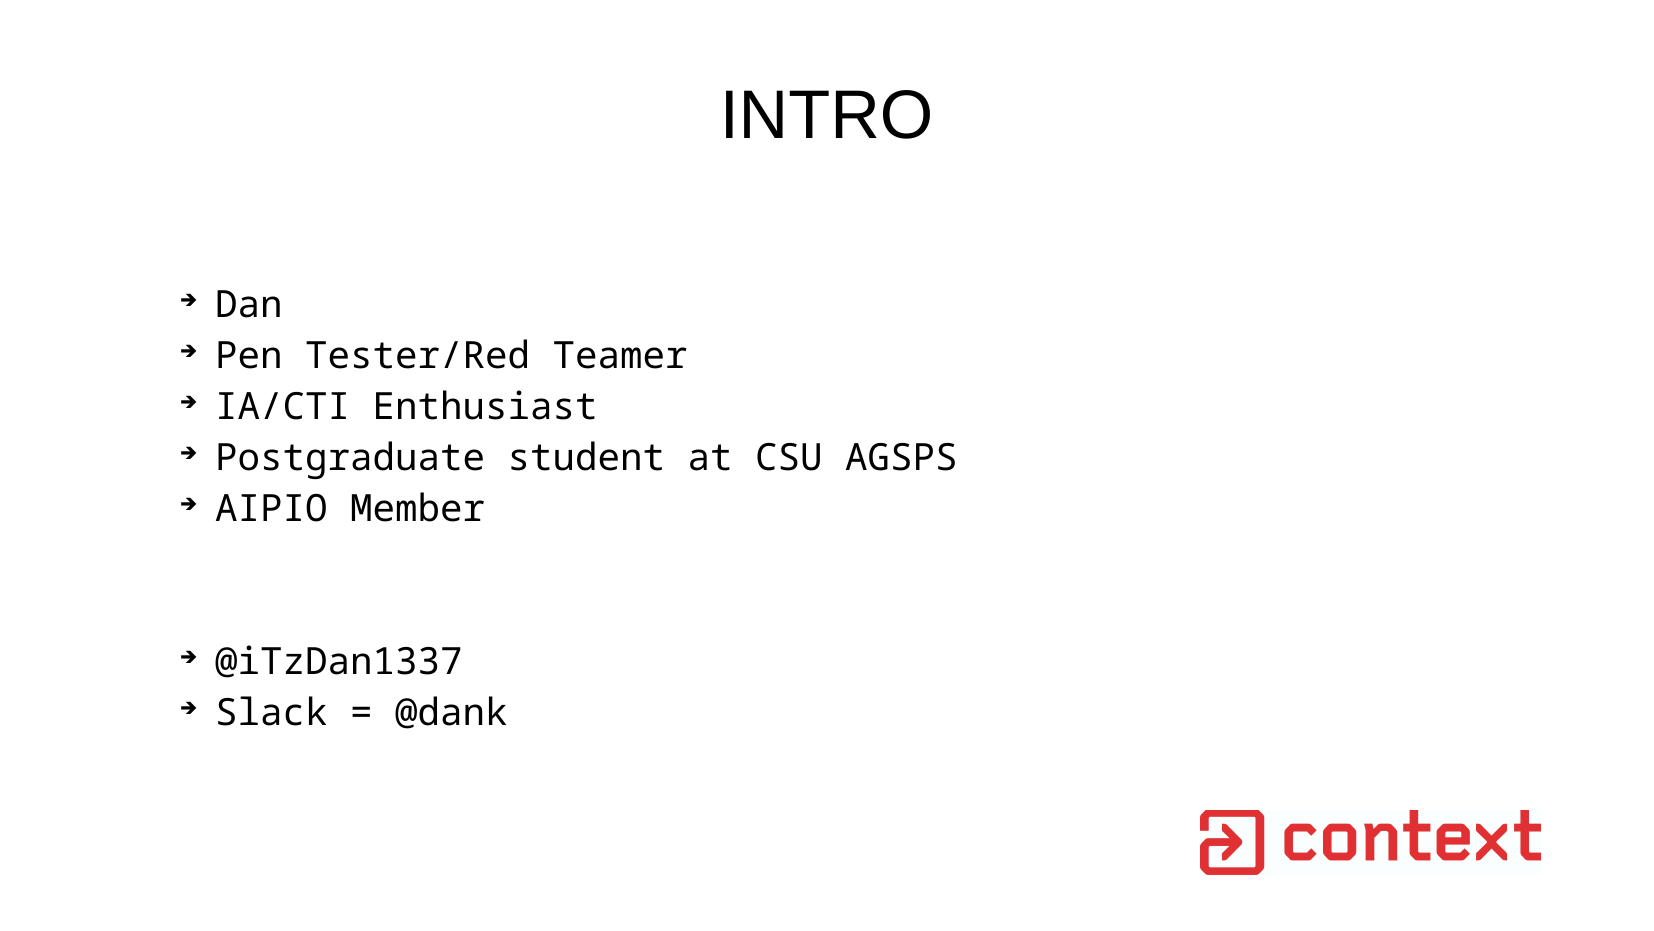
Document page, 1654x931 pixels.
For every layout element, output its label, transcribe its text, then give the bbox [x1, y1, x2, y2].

title INTRO [82, 36, 1571, 193]
text_box Dan Pen Tester/Red Teamer IA/CTI Enthusiast Postgraduate student at CSU AGSPS AIPIO Member @iTzDan1337 Slack = @dank [165, 270, 973, 764]
picture [1200, 810, 1541, 875]
